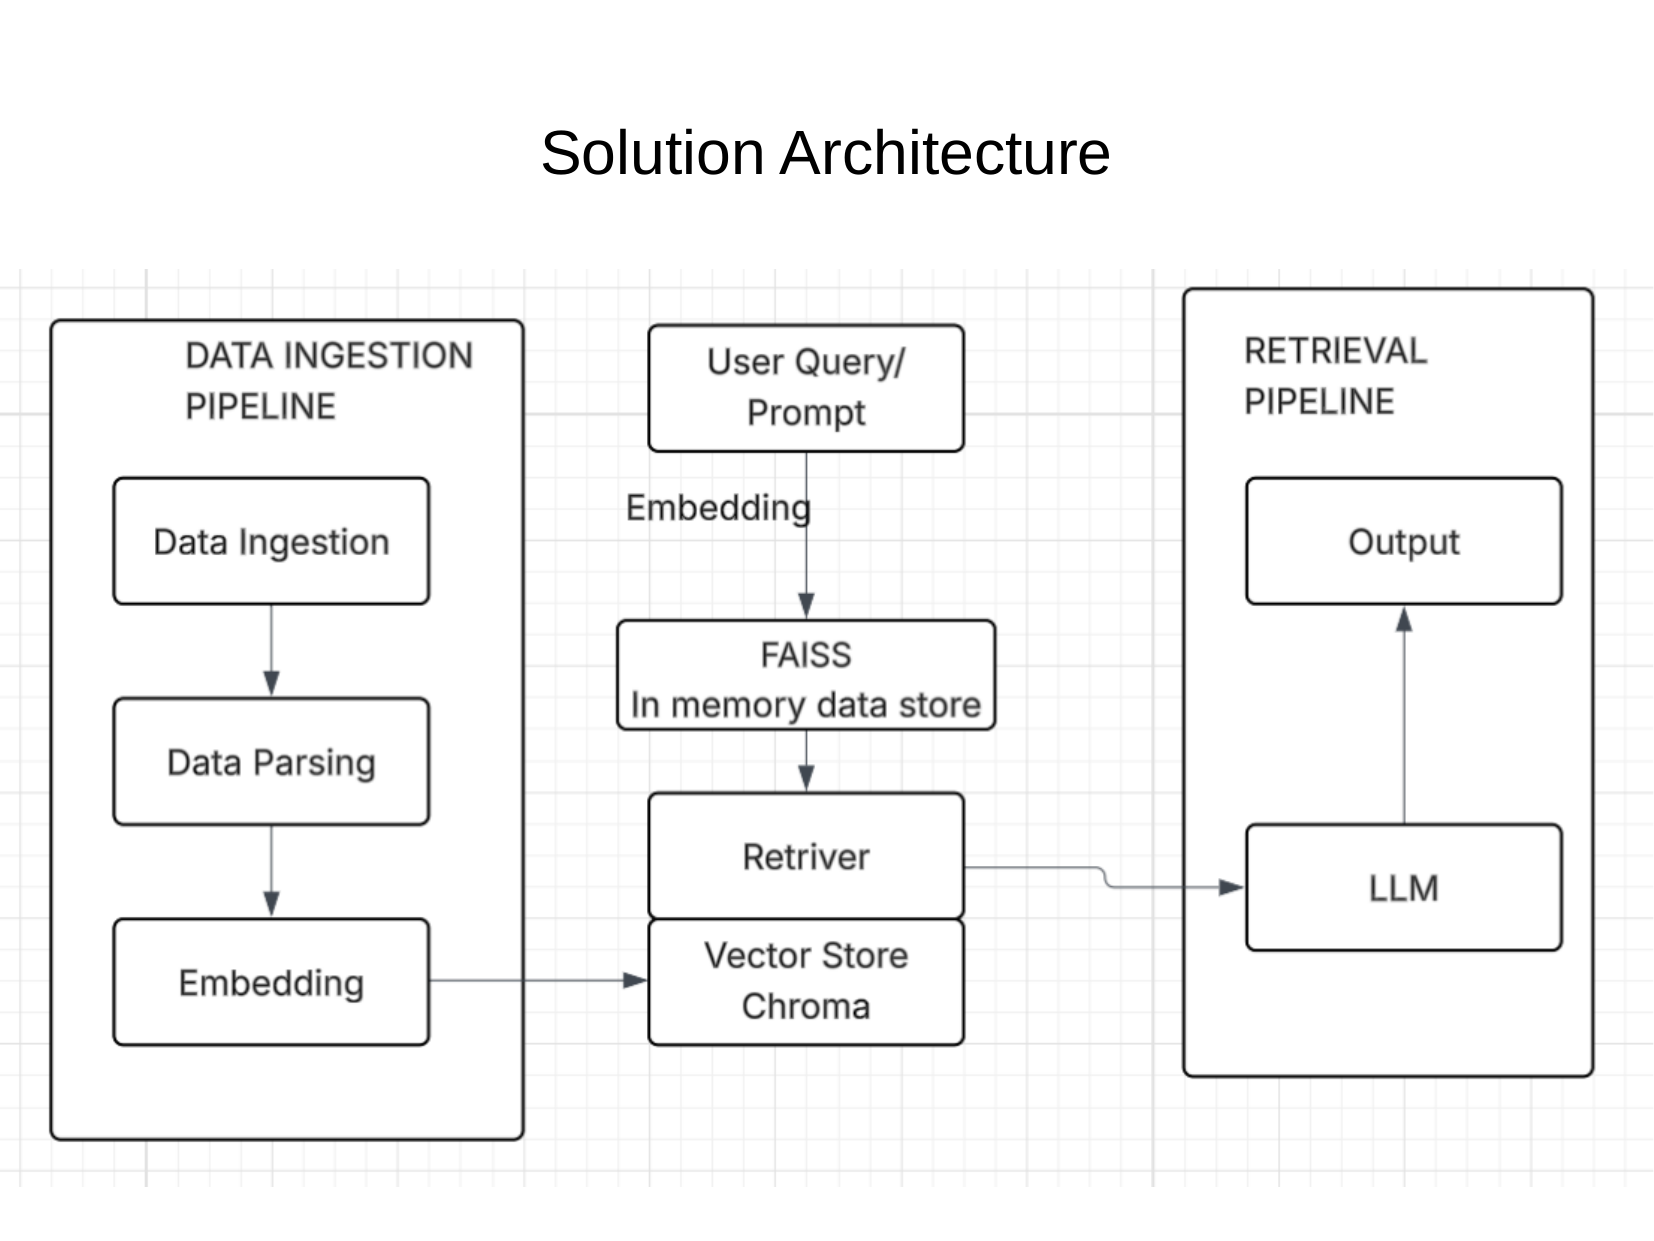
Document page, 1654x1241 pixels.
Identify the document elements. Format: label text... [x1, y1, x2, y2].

picture [0, 269, 1654, 1187]
title Solution Architecture [82, 49, 1571, 257]
